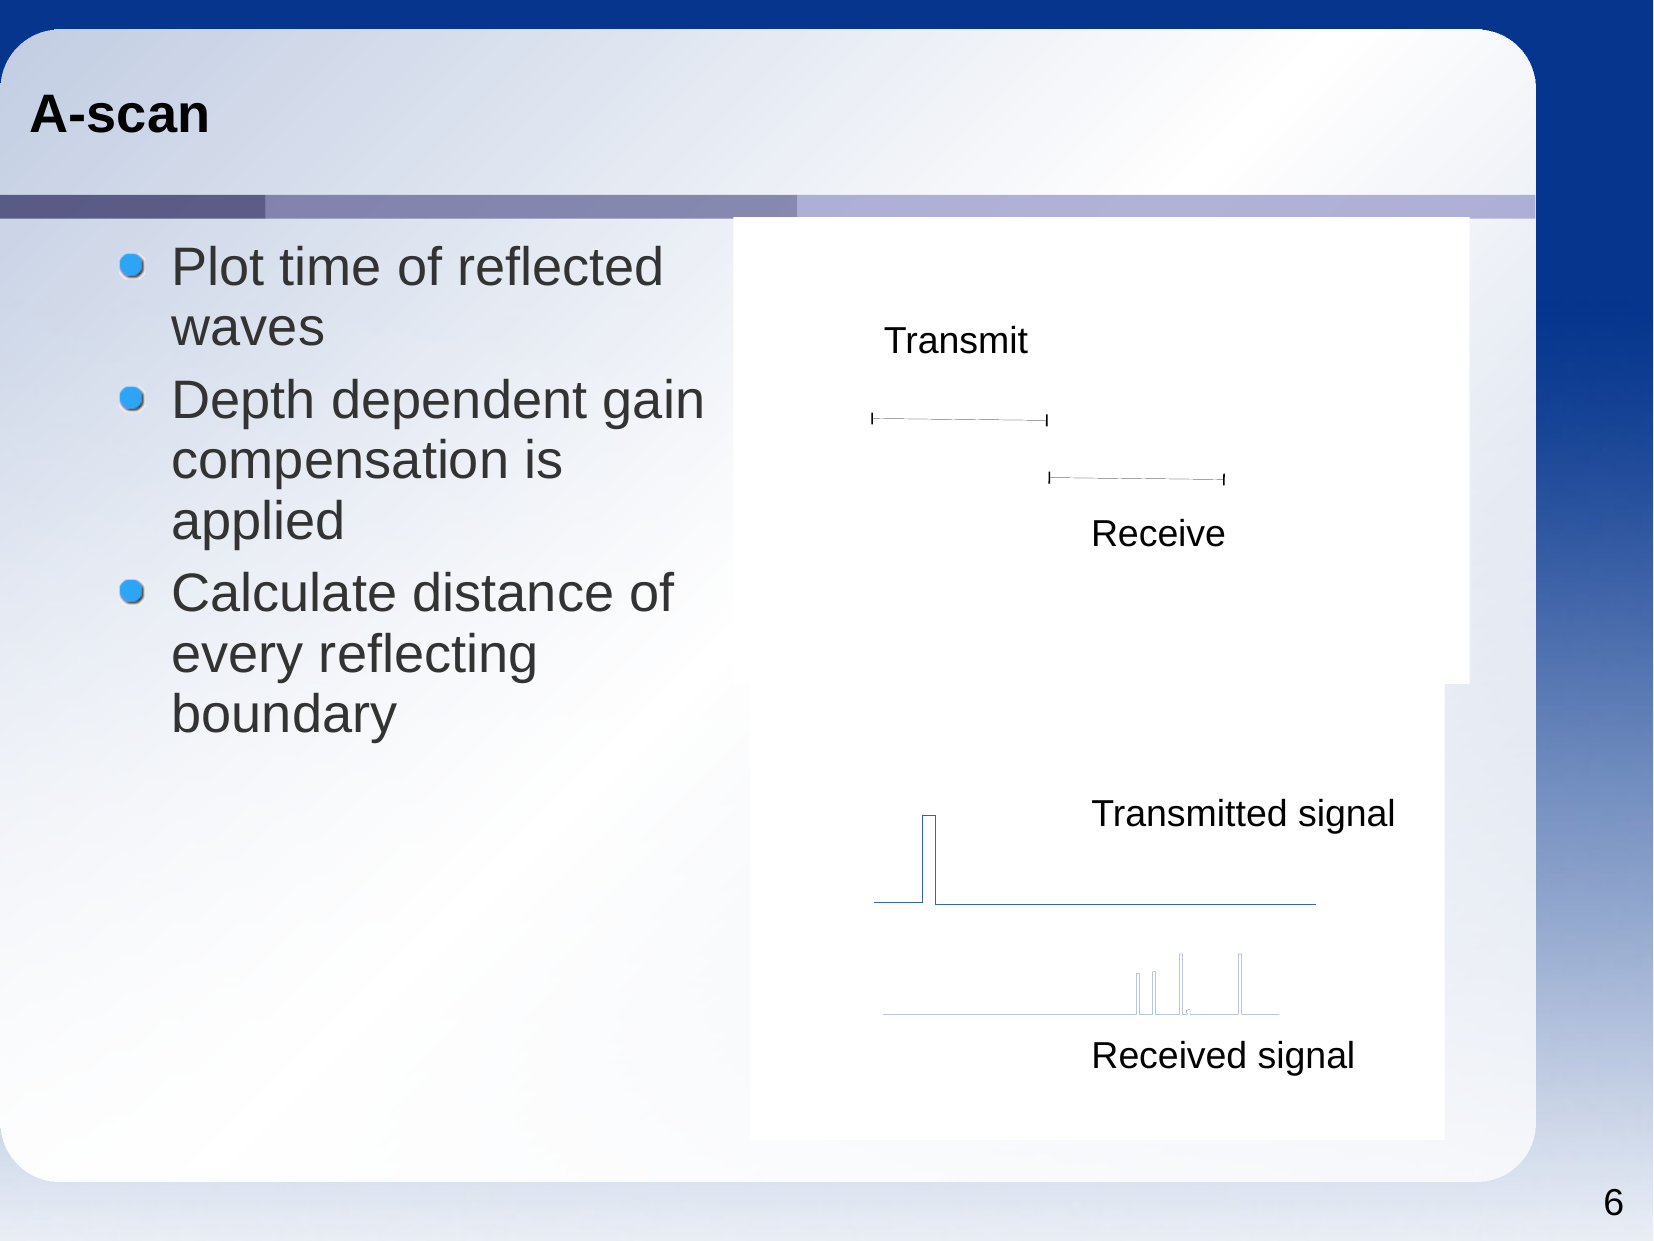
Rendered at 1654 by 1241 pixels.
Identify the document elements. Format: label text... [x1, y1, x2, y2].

title A-scan [29, 49, 1506, 178]
list Plot time of reflected waves Depth dependent gain compensation is applied Calculate distance of every reflecting boundary [29, 236, 750, 1152]
picture [0, 0, 1654, 1241]
chart [733, 216, 1470, 1141]
